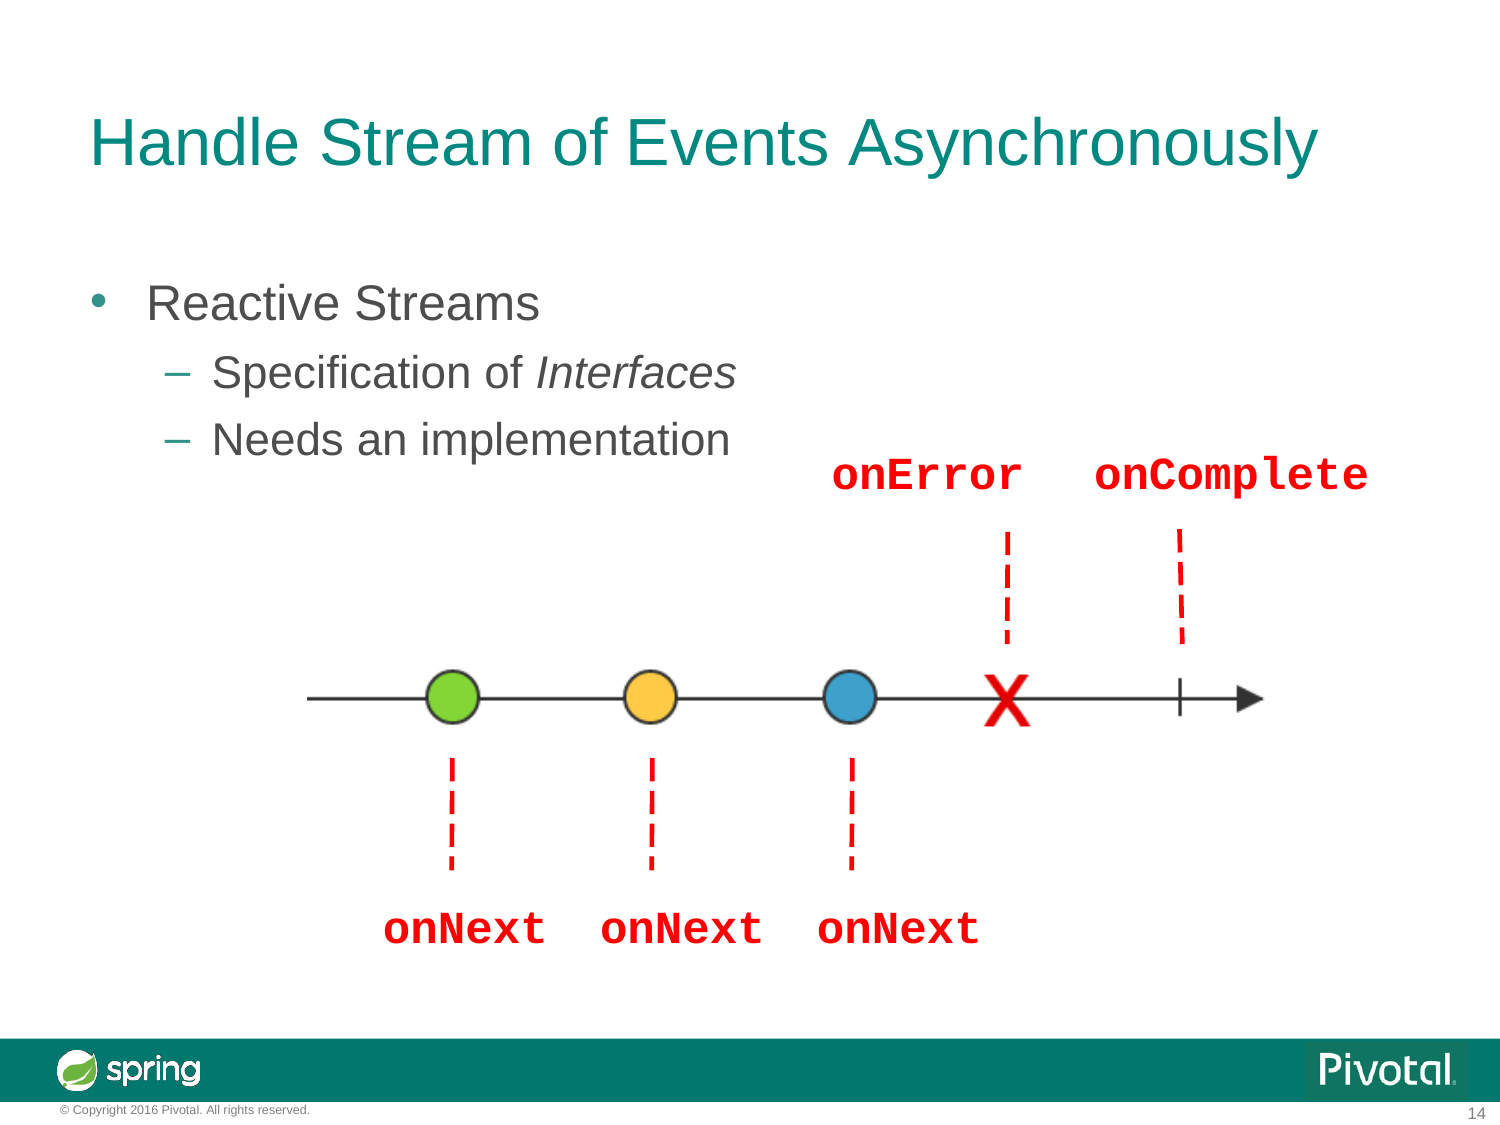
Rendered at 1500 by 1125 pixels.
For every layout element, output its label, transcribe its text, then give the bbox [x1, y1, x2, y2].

text_box onError [816, 428, 1040, 507]
title Handle Stream of Events Asynchronously [75, 45, 1426, 233]
list Reactive Streams Specification of Interfaces Needs an implementation [75, 262, 1426, 1005]
text_box onComplete [1079, 428, 1385, 507]
picture [307, 625, 1287, 763]
picture [32, 1039, 210, 1101]
text_box onNext onNext onNext [367, 878, 1076, 979]
picture [1305, 1041, 1468, 1100]
